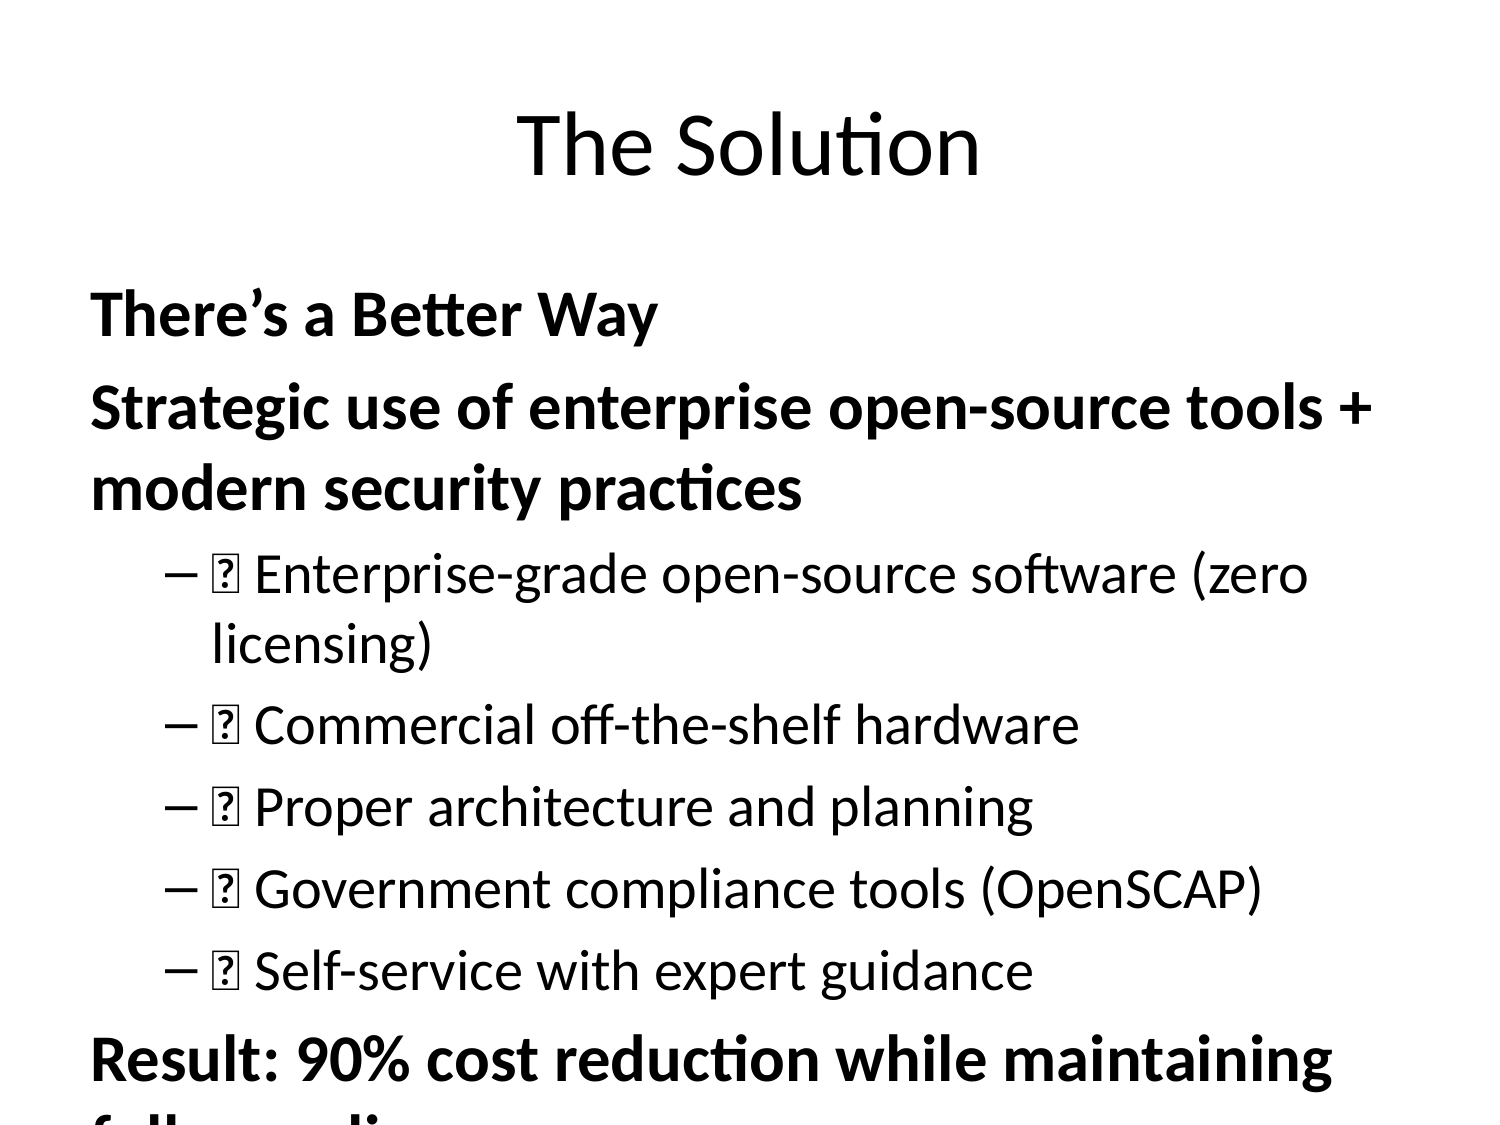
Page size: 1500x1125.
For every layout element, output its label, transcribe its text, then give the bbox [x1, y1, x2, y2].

title The Solution [75, 45, 1425, 233]
list There’s a Better Way Strategic use of enterprise open-source tools + modern security practices ✅ Enterprise-grade open-source software (zero licensing) ✅ Commercial off-the-shelf hardware ✅ Proper architecture and planning ✅ Government compliance tools (OpenSCAP) ✅ Self-service with expert guidance Result: 90% cost reduction while maintaining full compliance [75, 262, 1425, 1005]
